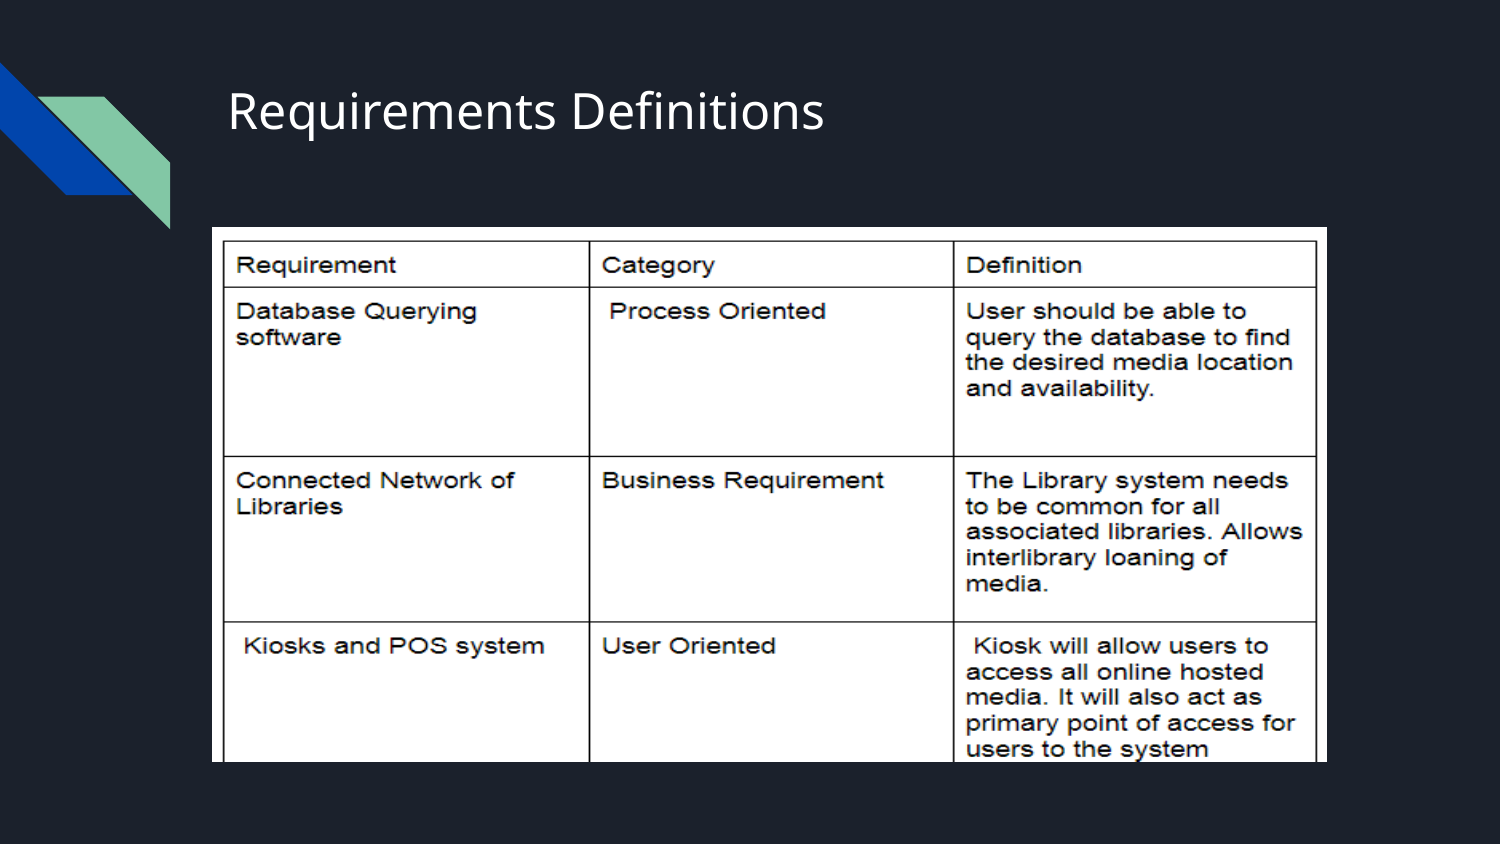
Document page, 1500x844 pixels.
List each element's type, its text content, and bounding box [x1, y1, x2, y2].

picture [212, 227, 1327, 762]
title Requirements Definitions [212, 64, 1368, 215]
